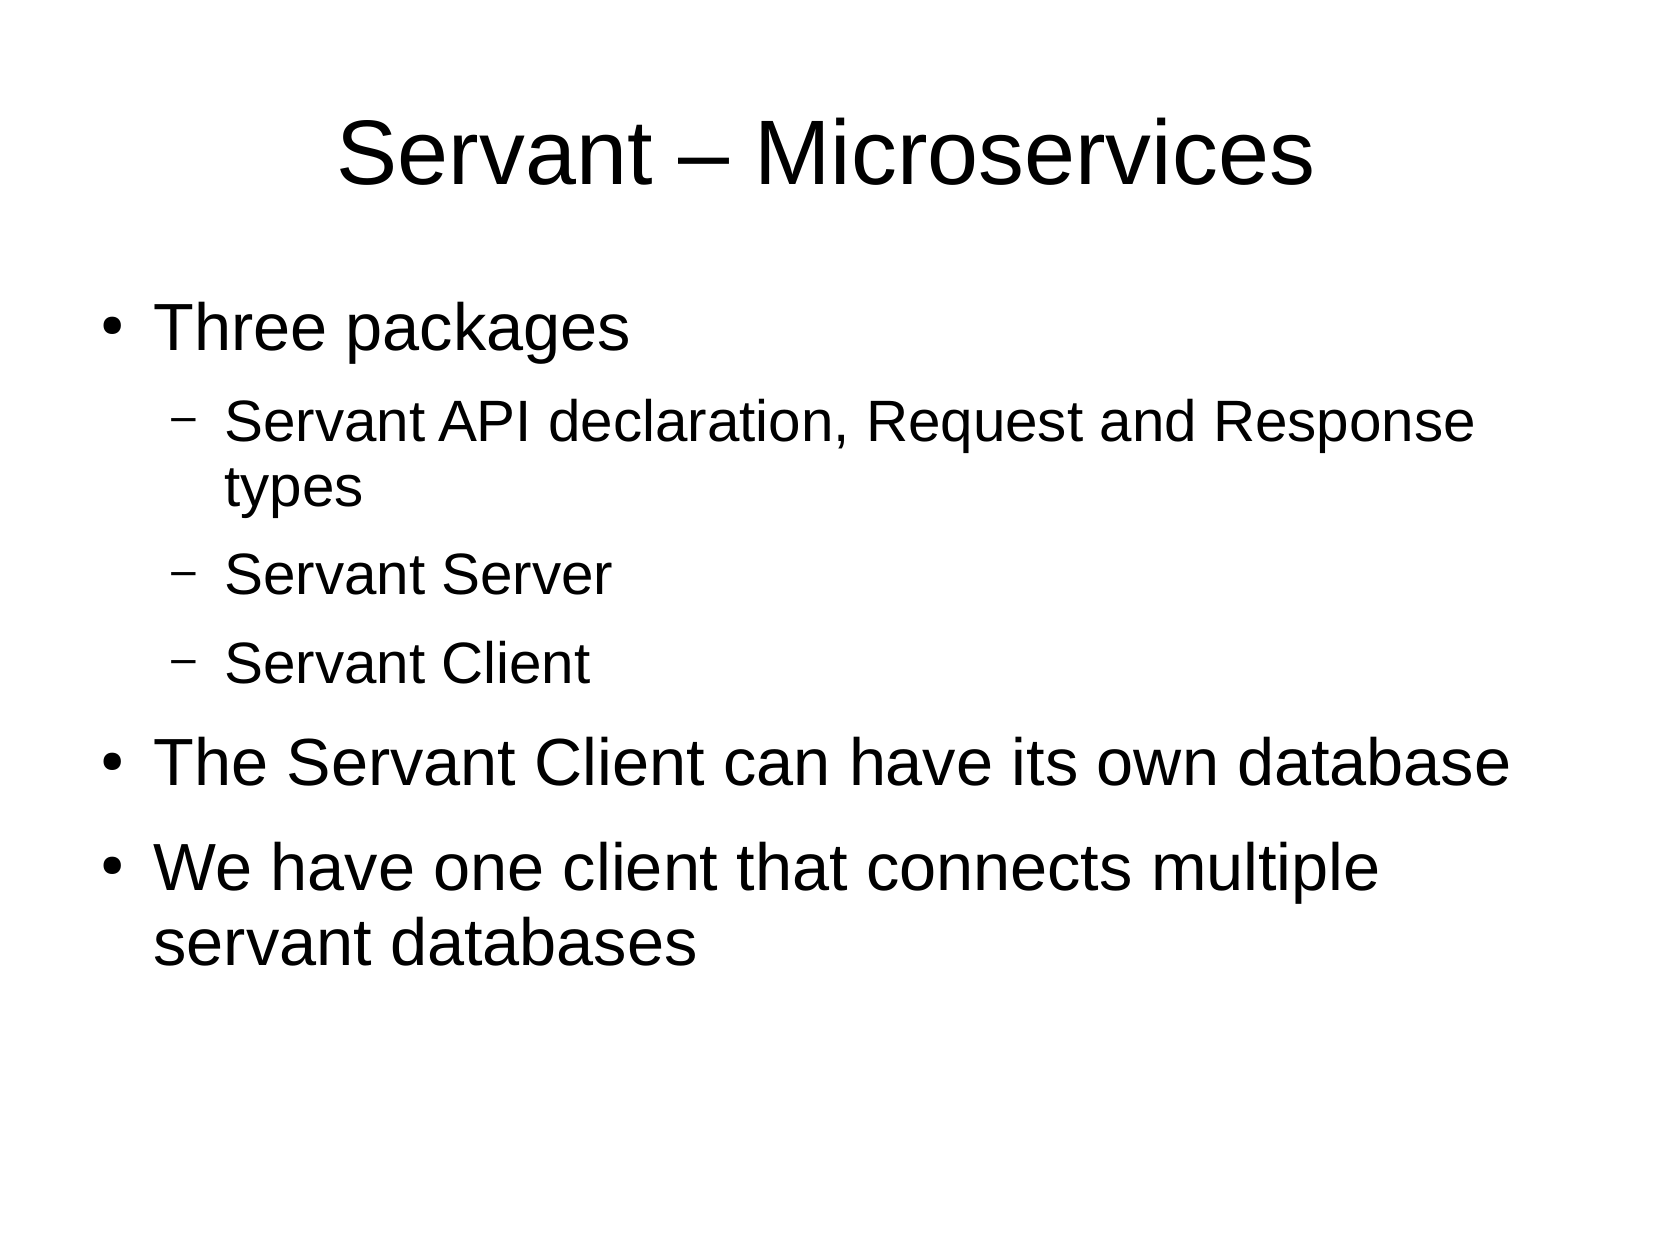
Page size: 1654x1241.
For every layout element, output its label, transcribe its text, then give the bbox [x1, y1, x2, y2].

title Servant – Microservices [82, 49, 1571, 257]
list Three packages Servant API declaration, Request and Response types Servant Server Servant Client The Servant Client can have its own database We have one client that connects multiple servant databases [82, 290, 1571, 1010]
